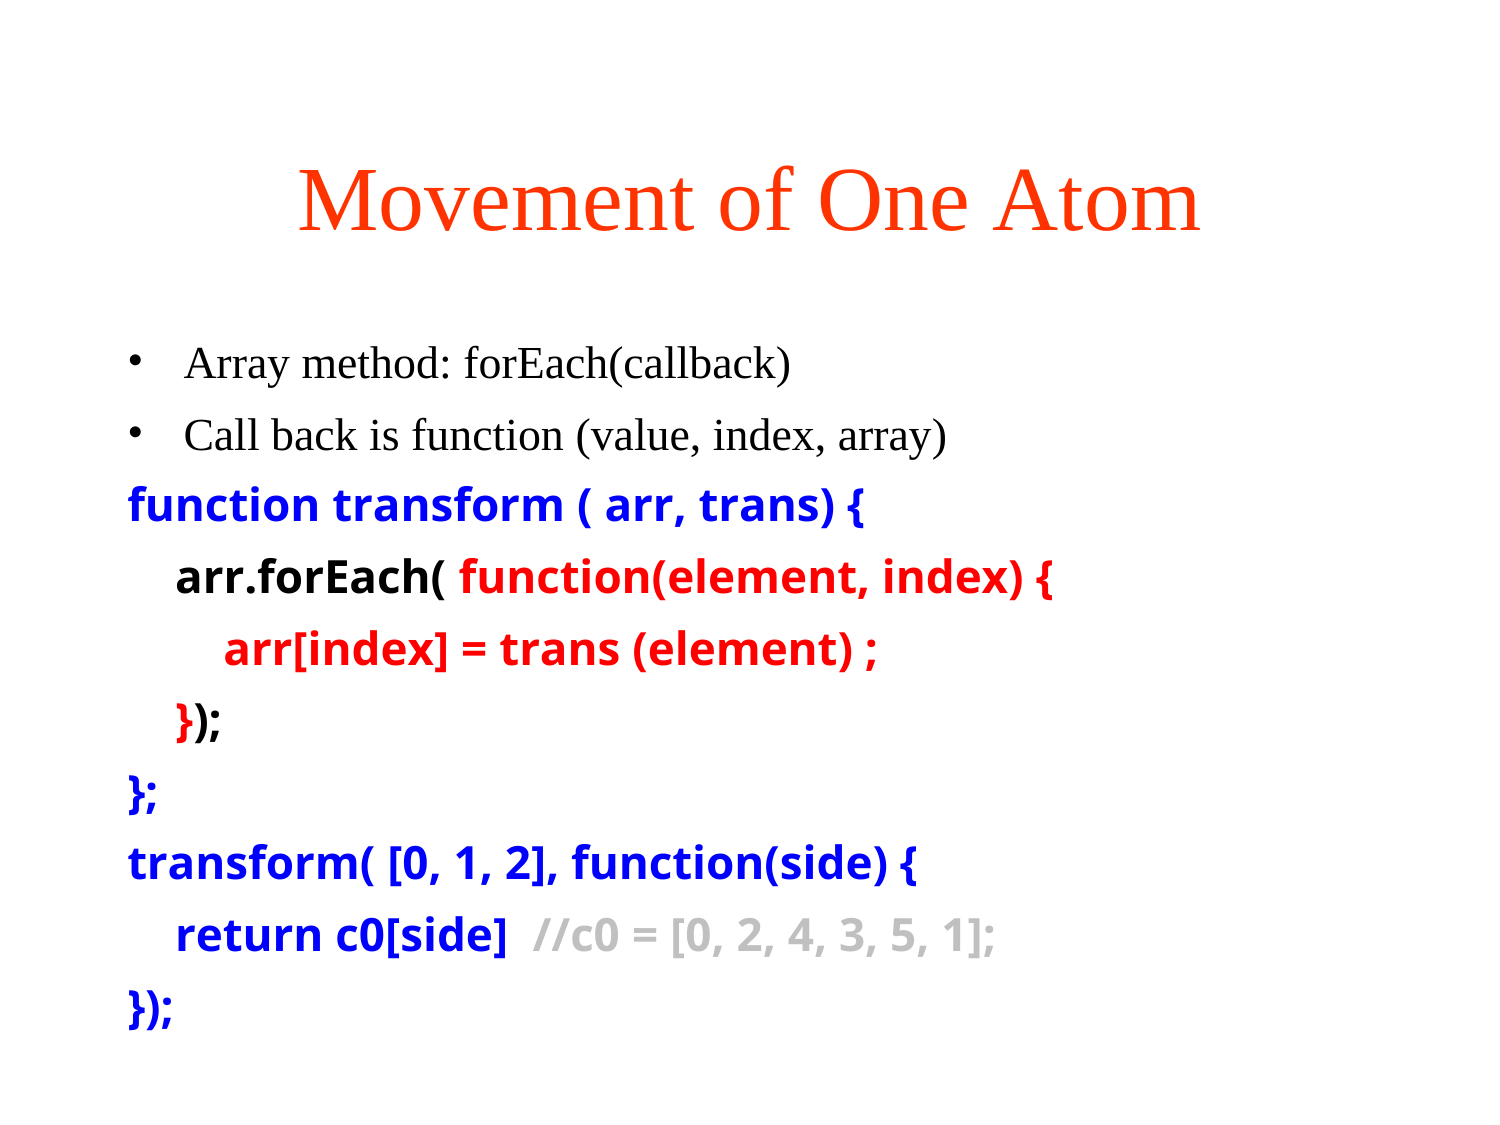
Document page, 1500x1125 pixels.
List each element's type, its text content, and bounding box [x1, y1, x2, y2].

title Movement of One Atom [112, 99, 1388, 288]
list Array method: forEach(callback) Call back is function (value, index, array) function transform ( arr, trans) { arr.forEach( function(element, index) { arr[index] = trans (element) ; }); }; transform( [0, 1, 2], function(side) { return c0[side] //c0 = [0, 2, 4, 3, 5, 1]; }); [112, 324, 1388, 1041]
